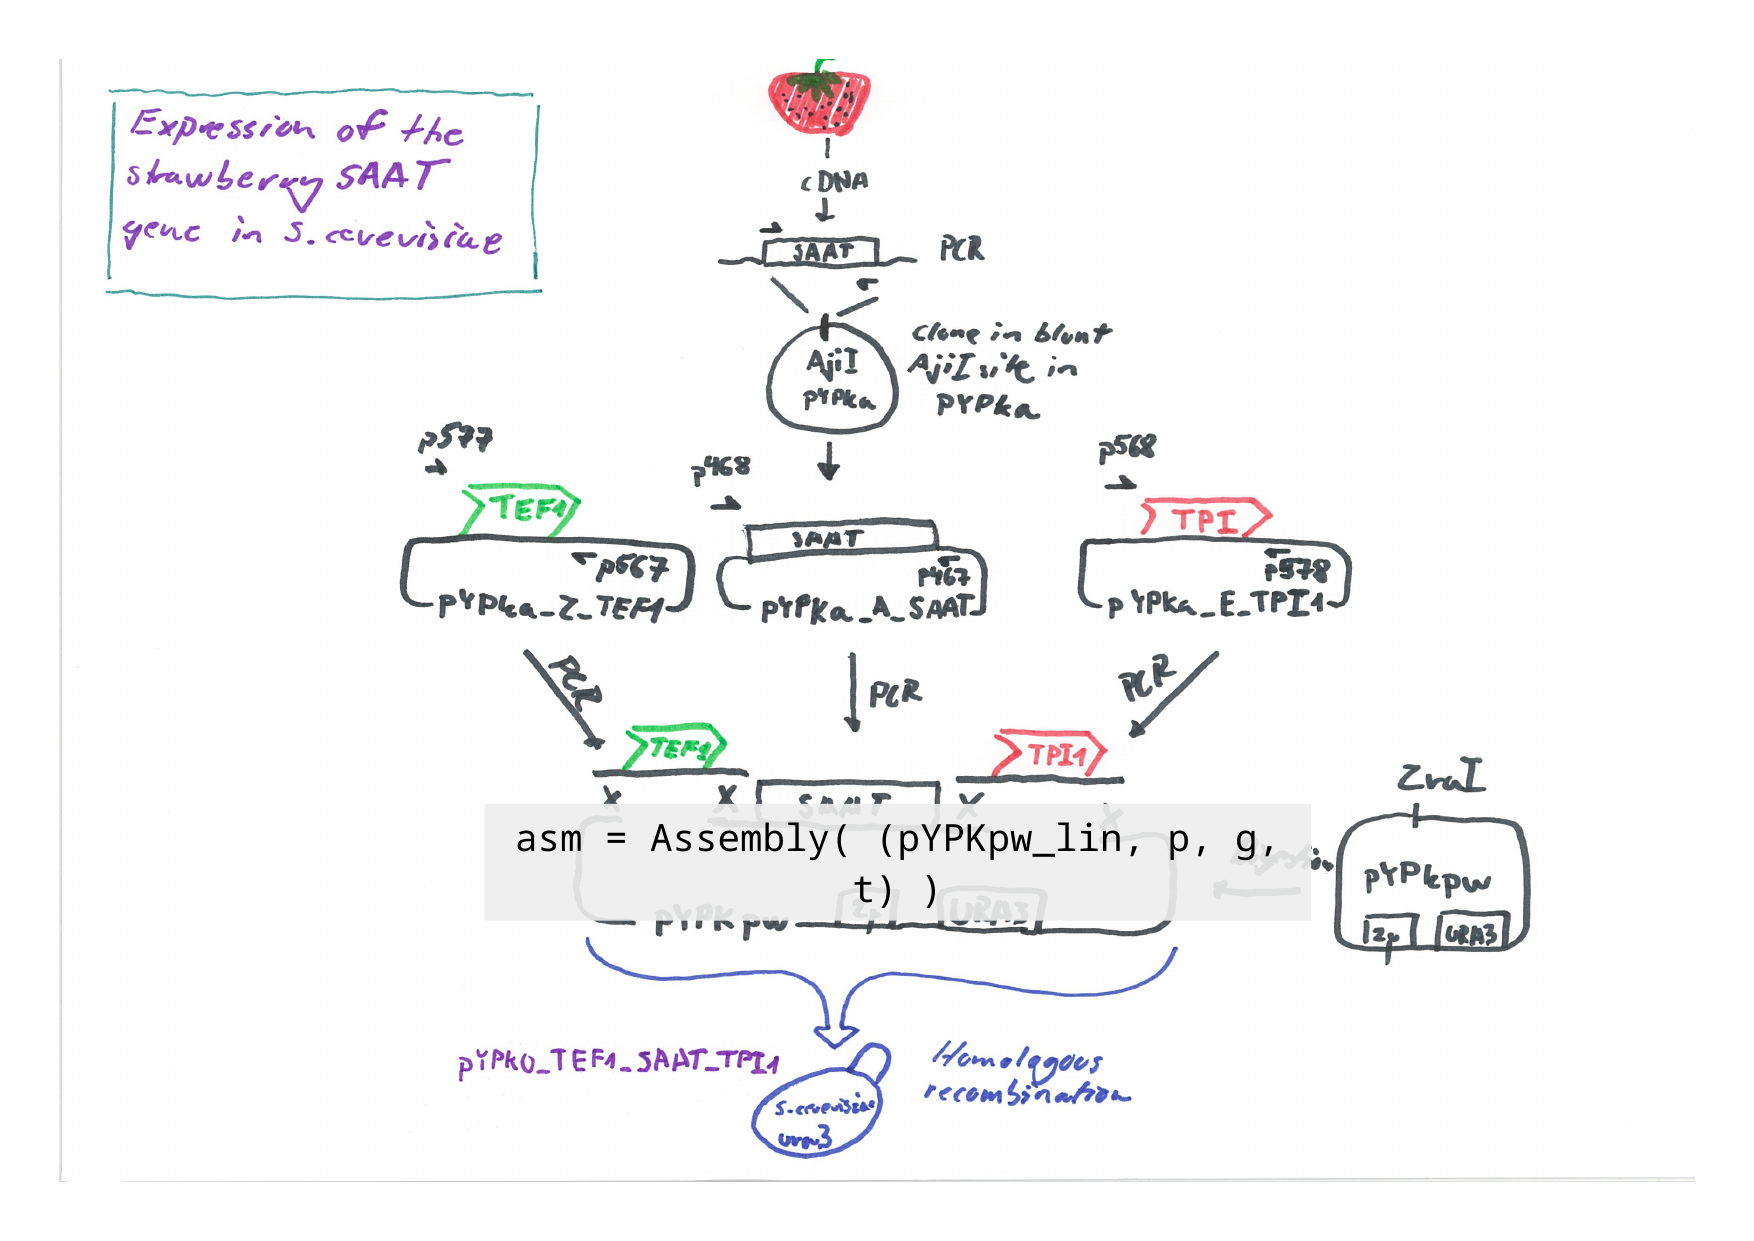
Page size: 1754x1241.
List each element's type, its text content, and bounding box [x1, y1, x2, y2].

picture [59, 59, 1695, 1182]
text_box asm = Assembly( (pYPKpw_lin, p, g, t) ) [484, 829, 1312, 895]
